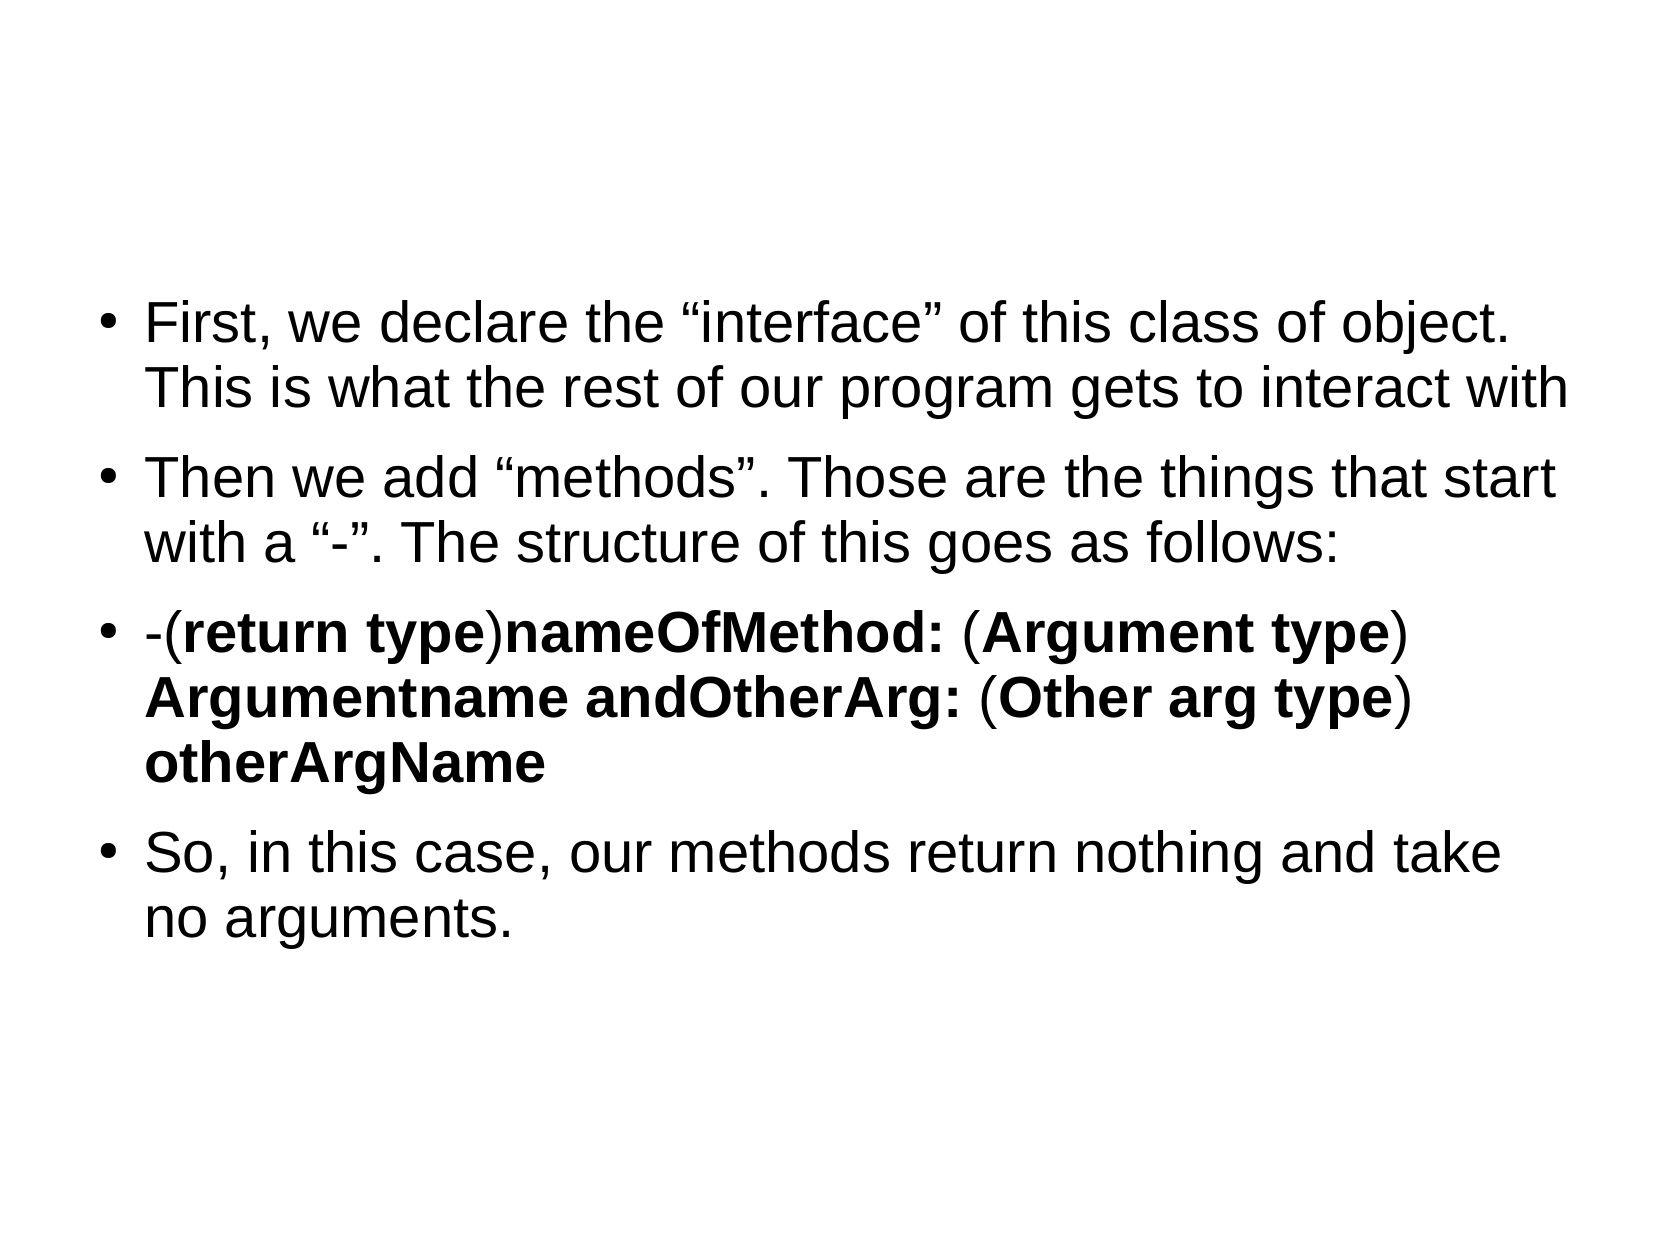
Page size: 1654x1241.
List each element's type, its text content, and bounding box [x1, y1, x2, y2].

list First, we declare the “interface” of this class of object. This is what the rest of our program gets to interact with Then we add “methods”. Those are the things that start with a “-”. The structure of this goes as follows: -(return type)nameOfMethod: (Argument type) Argumentname andOtherArg: (Other arg type) otherArgName So, in this case, our methods return nothing and take no arguments. [82, 290, 1571, 1010]
